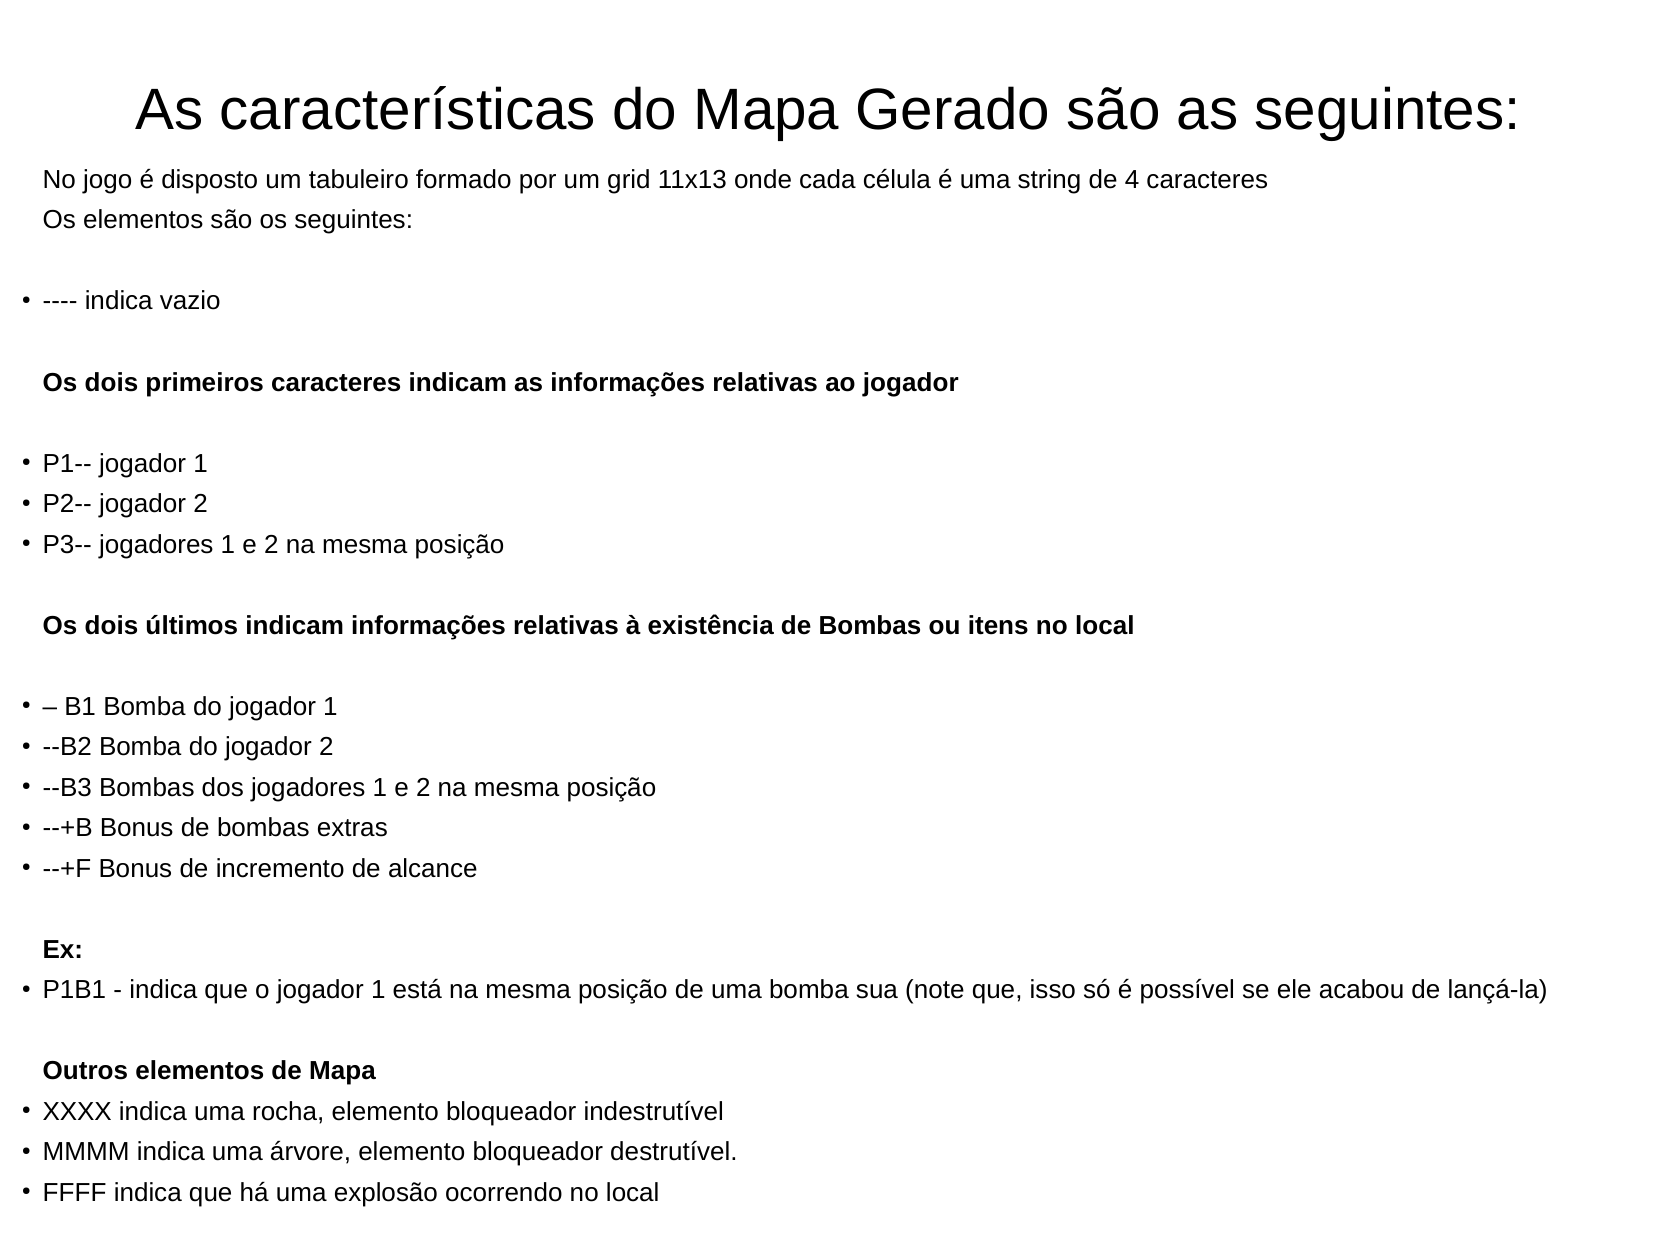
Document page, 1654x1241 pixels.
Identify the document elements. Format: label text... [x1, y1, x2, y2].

list No jogo é disposto um tabuleiro formado por um grid 11x13 onde cada célula é uma string de 4 caracteres Os elementos são os seguintes: ---- indica vazio Os dois primeiros caracteres indicam as informações relativas ao jogador P1-- jogador 1 P2-- jogador 2 P3-- jogadores 1 e 2 na mesma posição Os dois últimos indicam informações relativas à existência de Bombas ou itens no local – B1 Bomba do jogador 1 --B2 Bomba do jogador 2 --B3 Bombas dos jogadores 1 e 2 na mesma posição --+B Bonus de bombas extras --+F Bonus de incremento de alcance Ex: P1B1 - indica que o jogador 1 está na mesma posição de uma bomba sua (note que, isso só é possível se ele acabou de lançá-la) Outros elementos de Mapa XXXX indica uma rocha, elemento bloqueador indestrutível MMMM indica uma árvore, elemento bloqueador destrutível. FFFF indica que há uma explosão ocorrendo no local [15, 165, 1636, 1216]
title As características do Mapa Gerado são as seguintes: [82, 38, 1576, 165]
